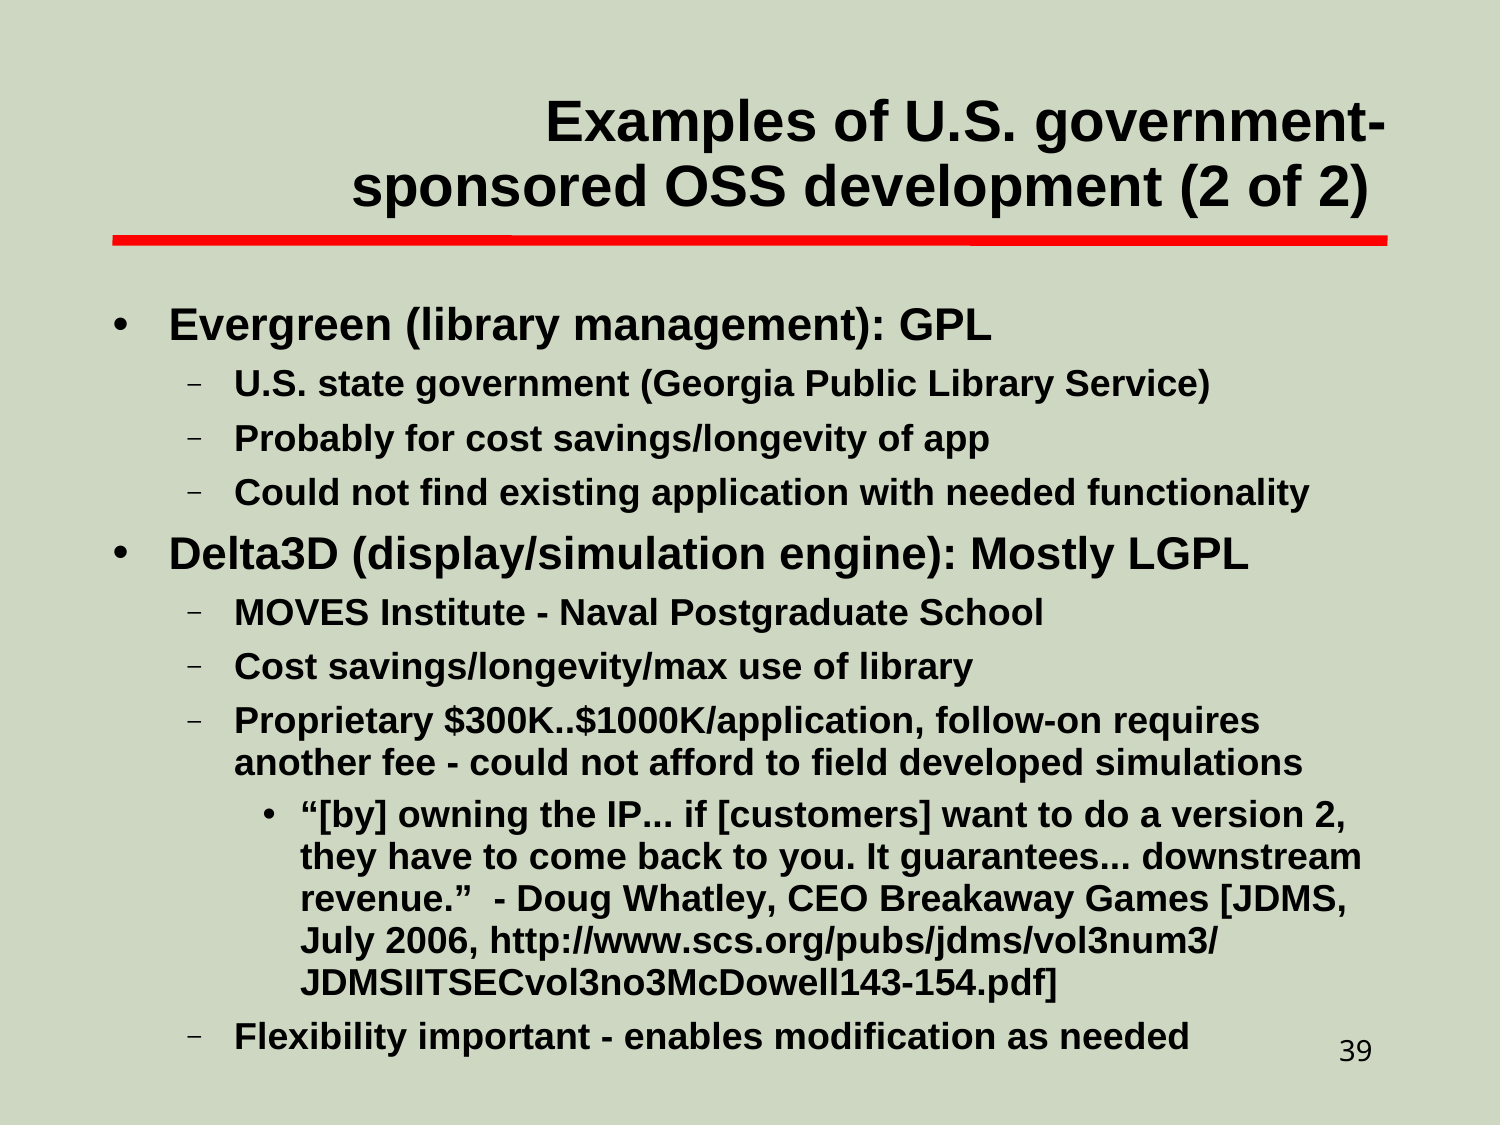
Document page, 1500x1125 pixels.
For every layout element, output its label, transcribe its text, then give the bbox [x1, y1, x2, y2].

list Evergreen (library management): GPL U.S. state government (Georgia Public Library Service) Probably for cost savings/longevity of app Could not find existing application with needed functionality Delta3D (display/simulation engine): Mostly LGPL MOVES Institute - Naval Postgraduate School Cost savings/longevity/max use of library Proprietary $300K..$1000K/application, follow-on requires another fee - could not afford to field developed simulations “[by] owning the IP... if [customers] want to do a version 2, they have to come back to you. It guarantees... downstream revenue.” - Doug Whatley, CEO Breakaway Games [JDMS, July 2006, http://www.scs.org/pubs/jdms/vol3num3/ JDMSIITSECvol3no3McDowell143-154.pdf] Flexibility important - enables modification as needed [112, 299, 1388, 1084]
title Examples of U.S. government-sponsored OSS development (2 of 2) [337, 89, 1388, 220]
